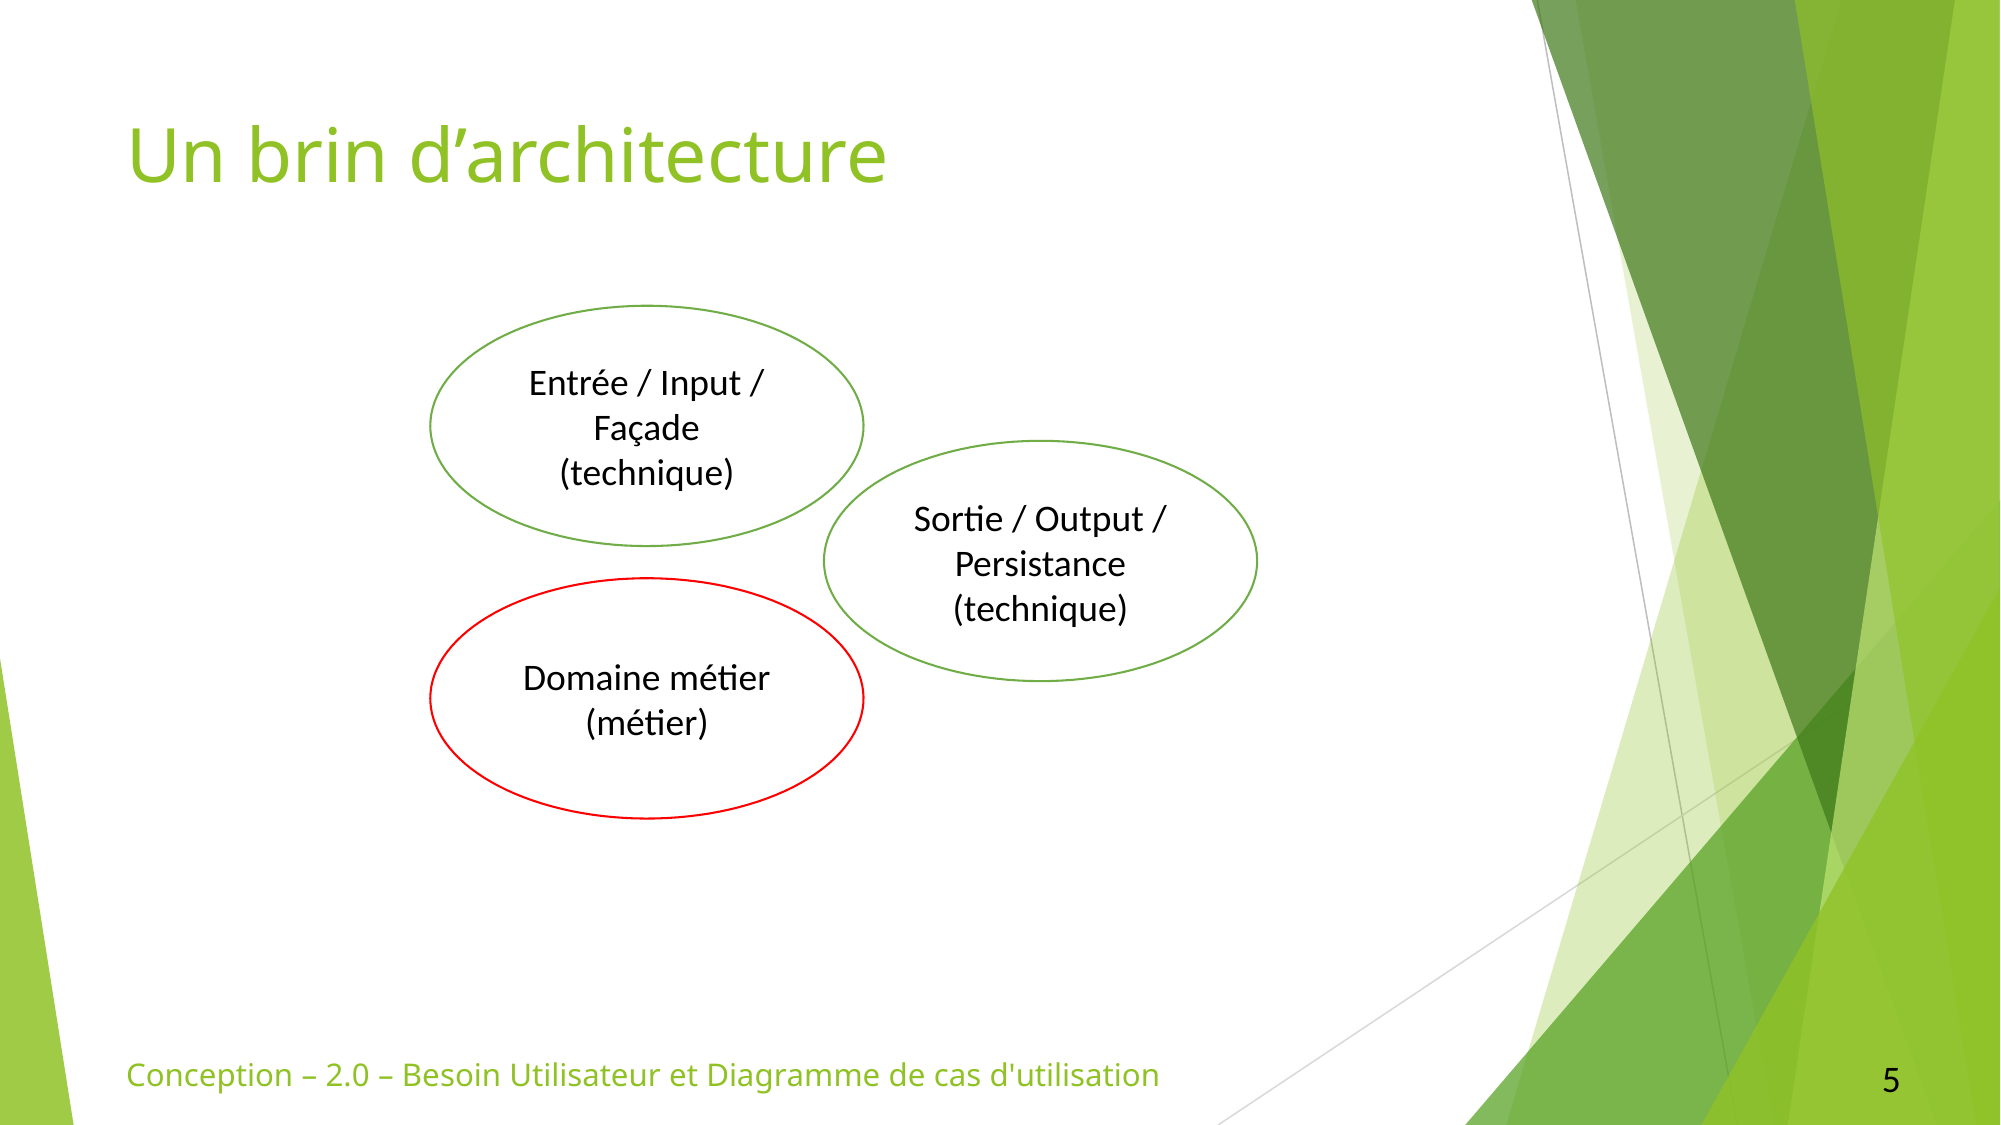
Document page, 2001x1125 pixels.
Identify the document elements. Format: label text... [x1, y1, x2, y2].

text_box Entrée / Input / Façade (technique) [430, 305, 864, 547]
text_box Sortie / Output / Persistance (technique) [823, 440, 1258, 682]
text_box Conception – 2.0 – Besoin Utilisateur et Diagramme de cas d'utilisation [111, 1047, 1210, 1109]
title Un brin d’architecture [111, 99, 1522, 317]
text_box Domaine métier (métier) [430, 578, 864, 819]
text_box [1866, 1047, 1979, 1108]
